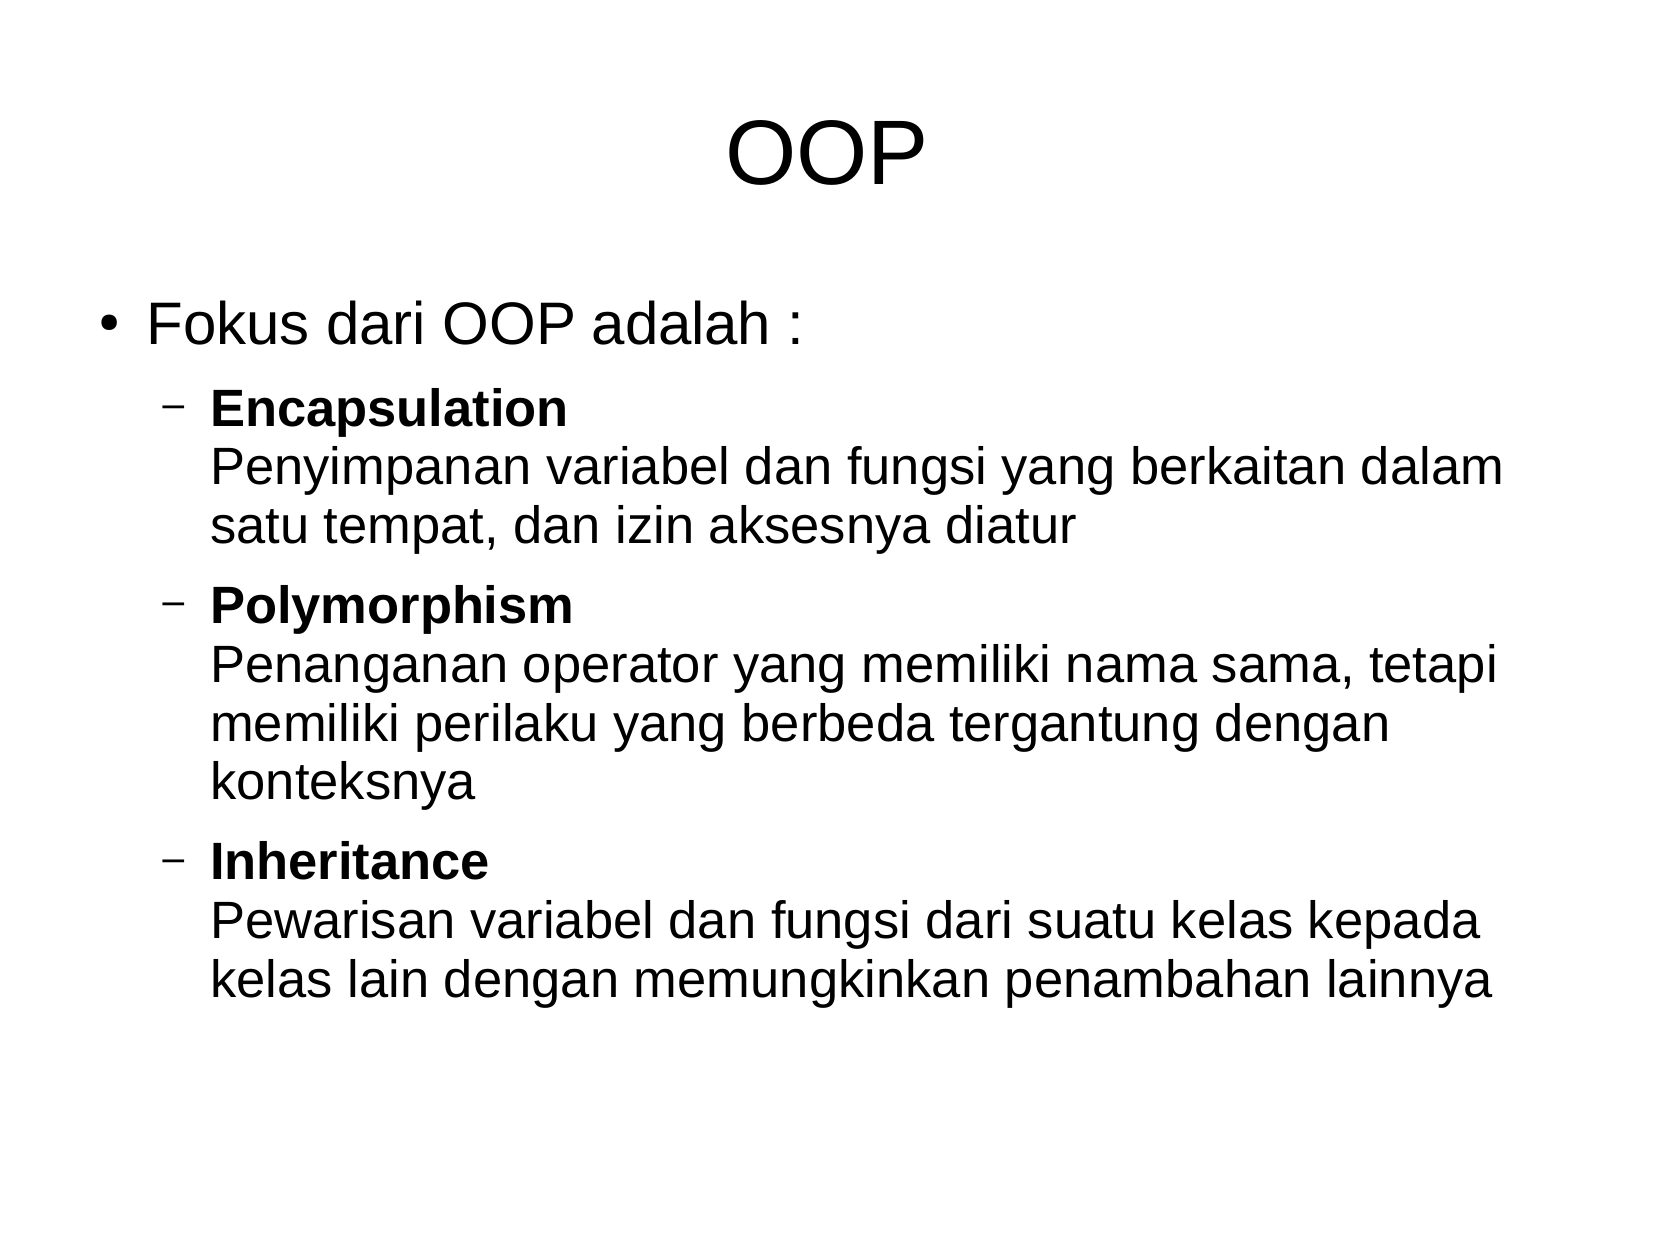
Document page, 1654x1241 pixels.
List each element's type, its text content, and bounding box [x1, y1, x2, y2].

list Fokus dari OOP adalah : Encapsulation Penyimpanan variabel dan fungsi yang berkaitan dalam satu tempat, dan izin aksesnya diatur Polymorphism Penanganan operator yang memiliki nama sama, tetapi memiliki perilaku yang berbeda tergantung dengan konteksnya Inheritance Pewarisan variabel dan fungsi dari suatu kelas kepada kelas lain dengan memungkinkan penambahan lainnya [82, 290, 1571, 1010]
title OOP [82, 49, 1571, 257]
